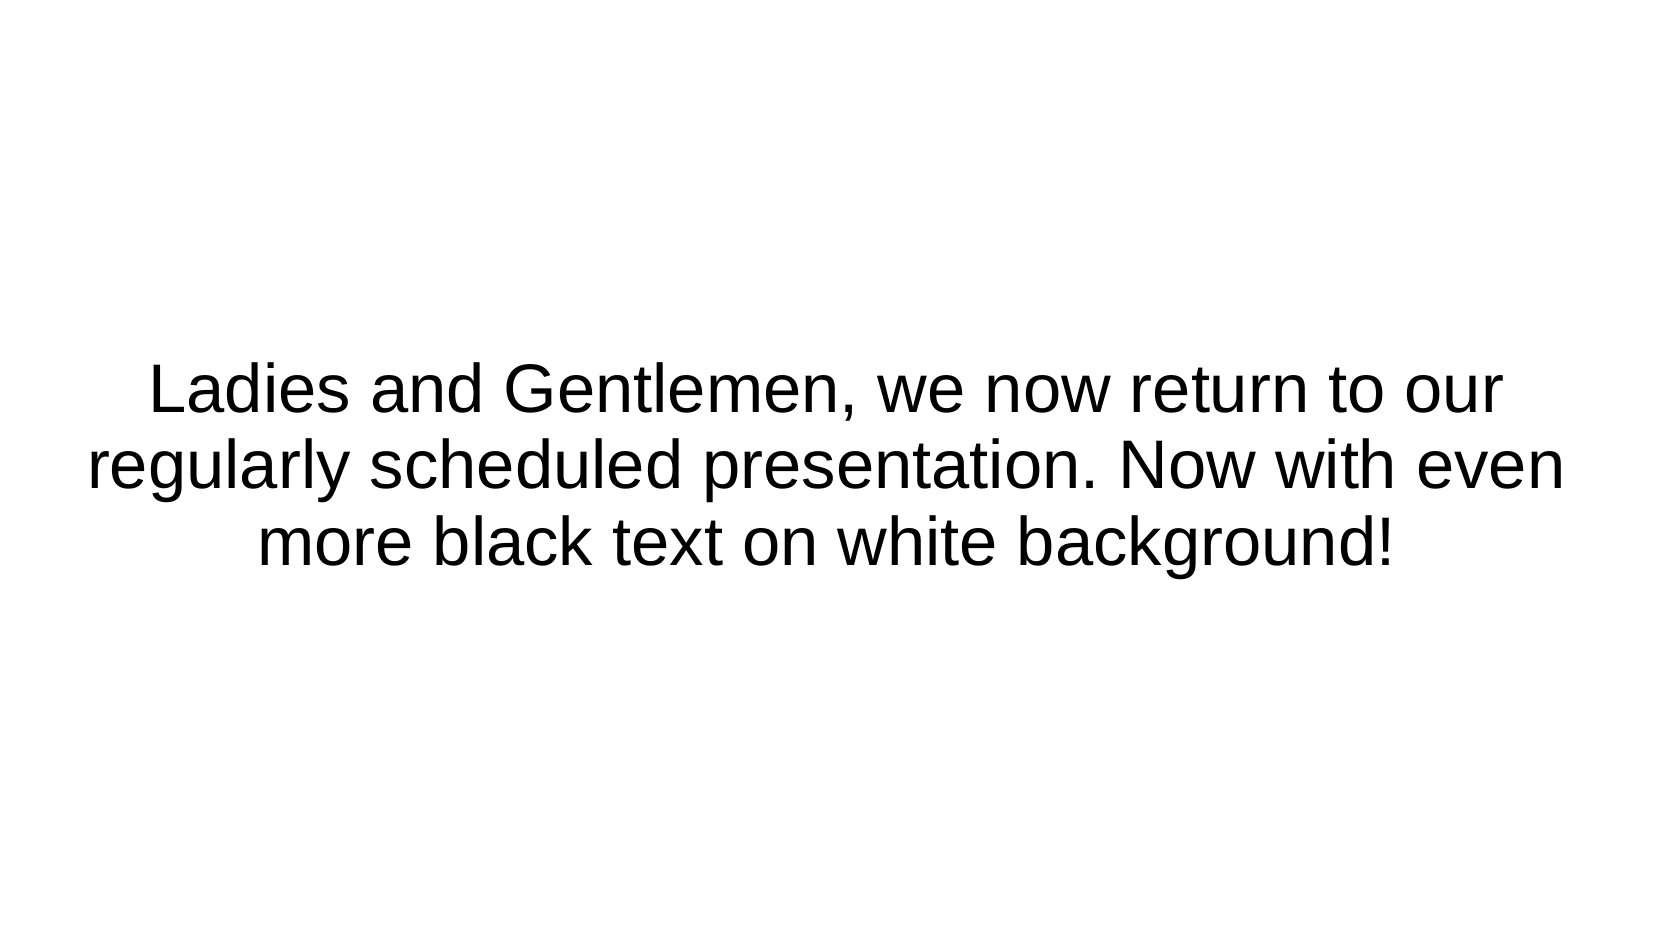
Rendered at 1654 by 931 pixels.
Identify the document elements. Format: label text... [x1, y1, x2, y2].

title Ladies and Gentlemen, we now return to our regularly scheduled presentation. Now with even more black text on white background! [82, 349, 1571, 581]
